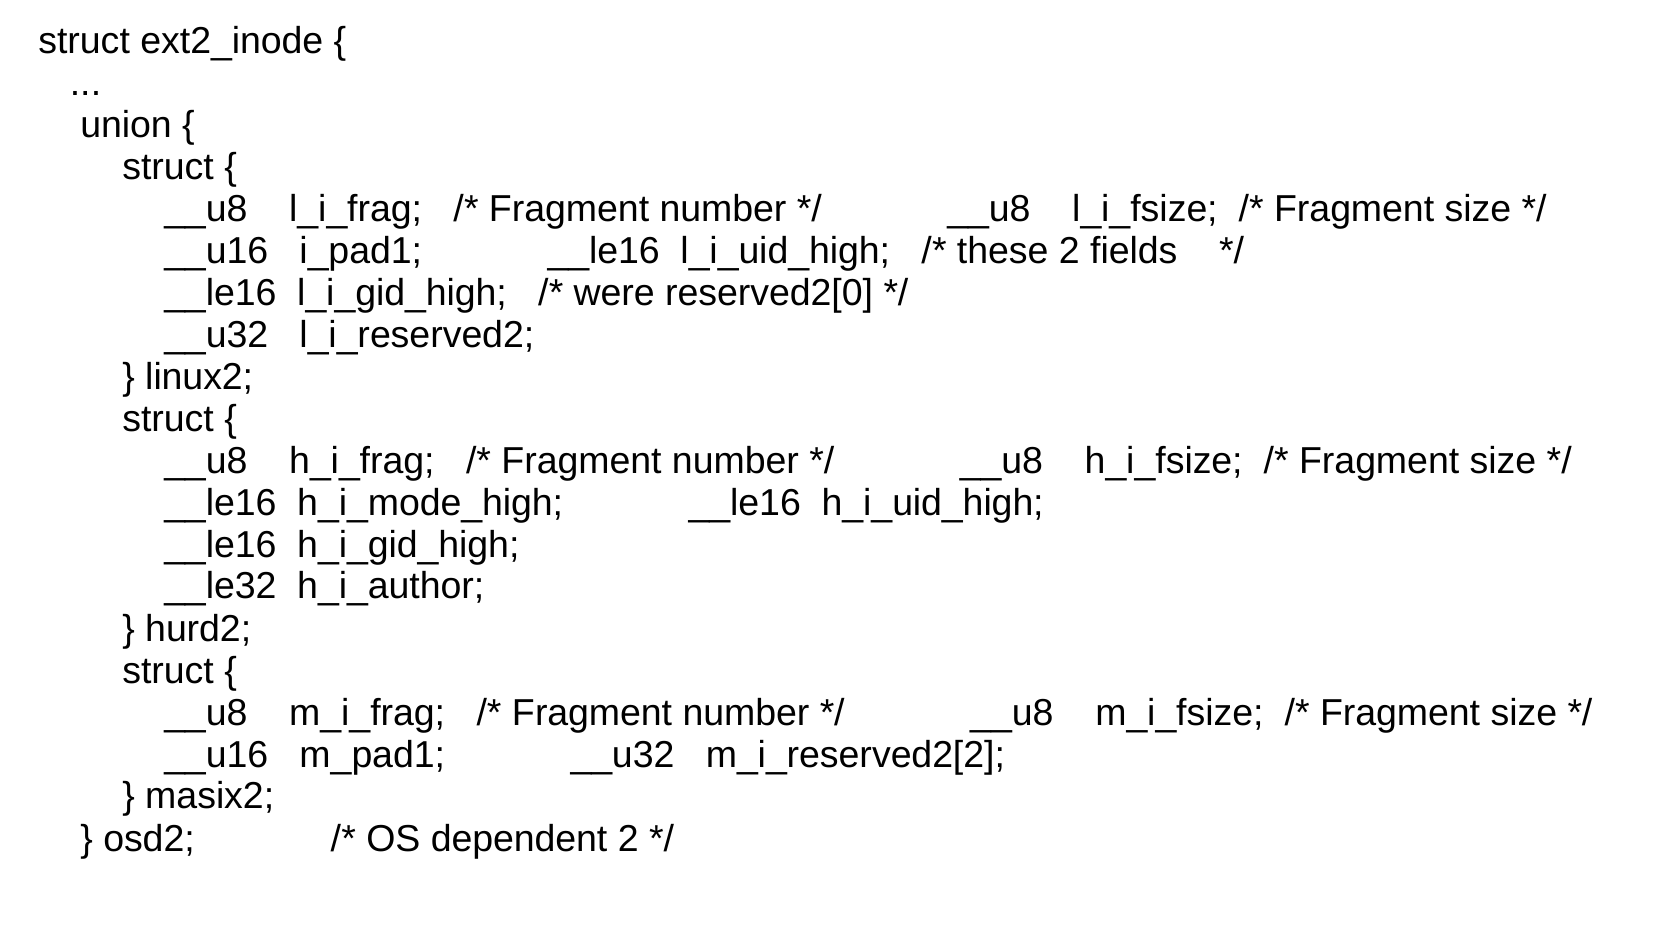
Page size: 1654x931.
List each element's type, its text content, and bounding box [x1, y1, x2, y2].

text_box struct ext2_inode { ... union { struct { __u8 l_i_frag; /* Fragment number */ __u8 l_i_fsize; /* Fragment size */ __u16 i_pad1; __le16 l_i_uid_high; /* these 2 fields */ __le16 l_i_gid_high; /* were reserved2[0] */ __u32 l_i_reserved2; } linux2; struct { __u8 h_i_frag; /* Fragment number */ __u8 h_i_fsize; /* Fragment size */ __le16 h_i_mode_high; __le16 h_i_uid_high; __le16 h_i_gid_high; __le32 h_i_author; } hurd2; struct { __u8 m_i_frag; /* Fragment number */ __u8 m_i_fsize; /* Fragment size */ __u16 m_pad1; __u32 m_i_reserved2[2]; } masix2; } osd2; /* OS dependent 2 */ [23, 11, 1619, 931]
